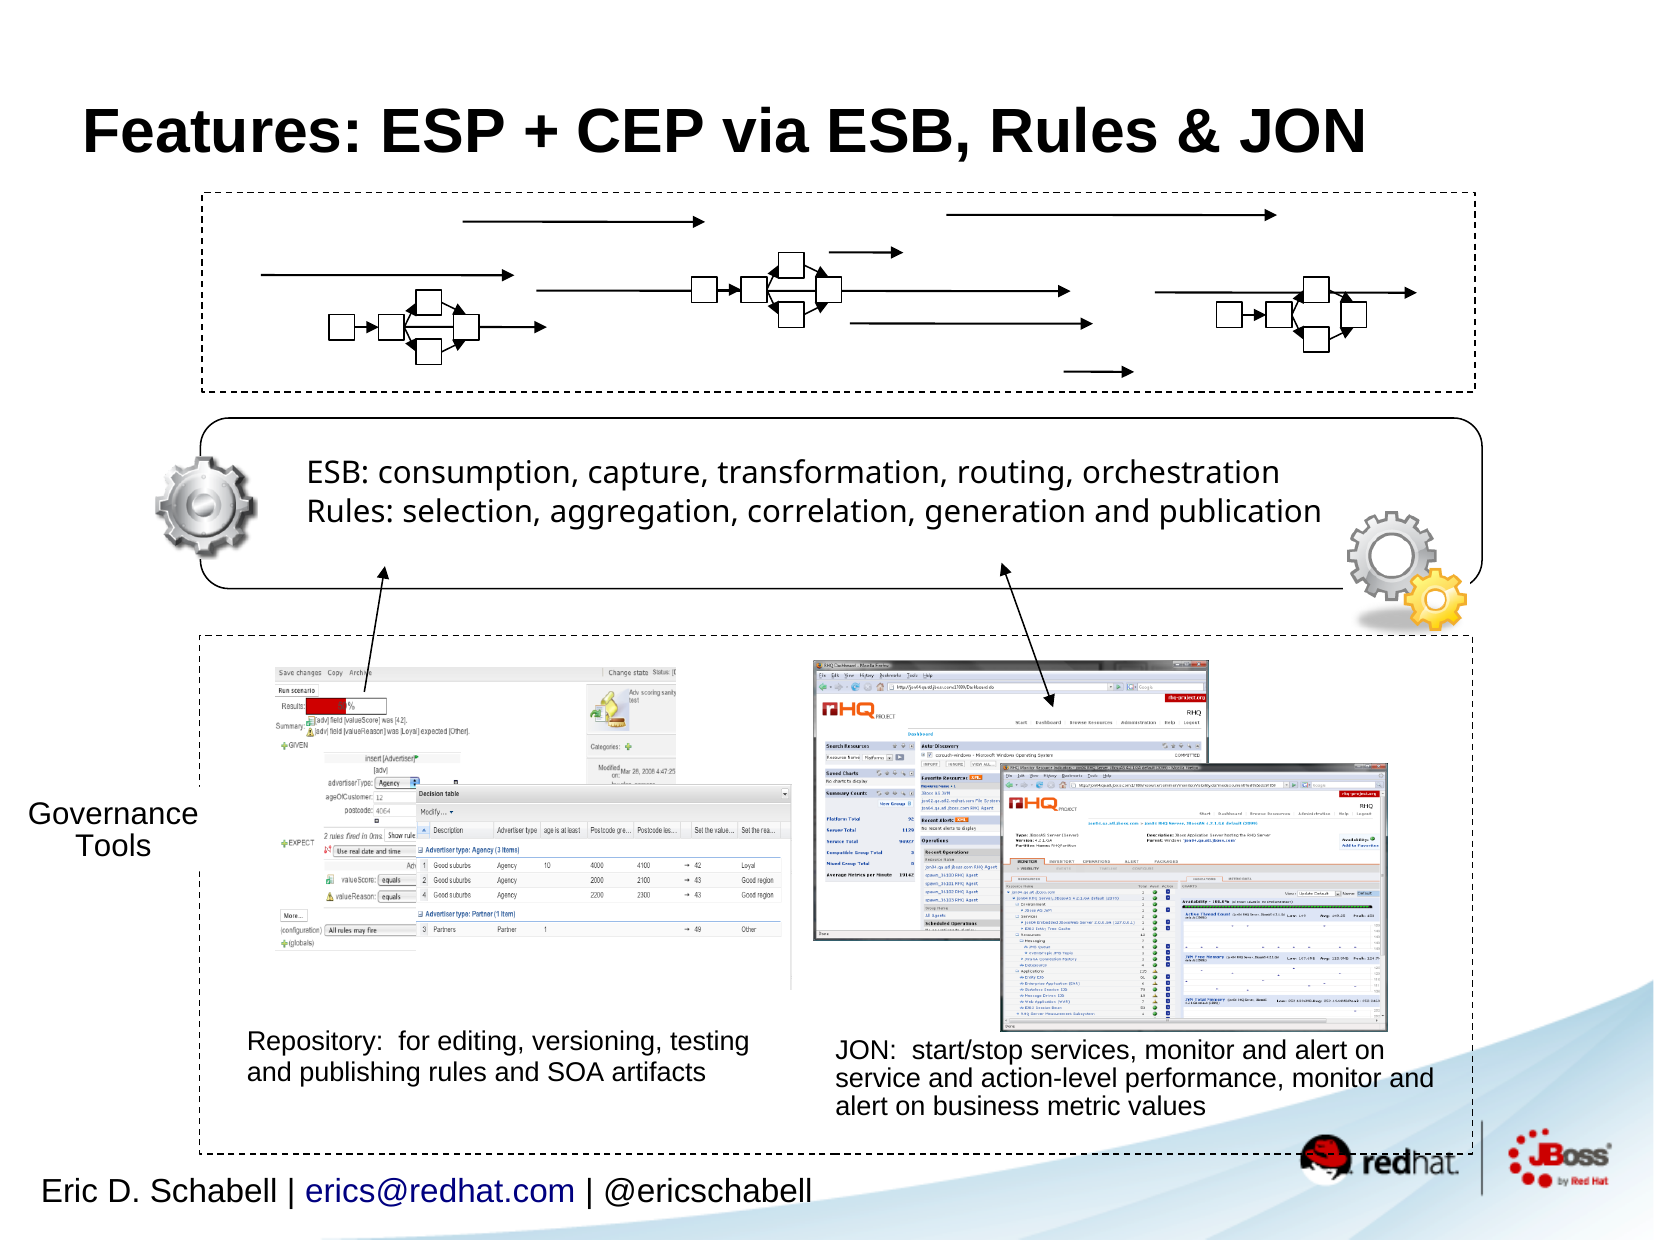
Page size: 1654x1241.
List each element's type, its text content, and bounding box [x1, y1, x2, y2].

text_box [691, 276, 717, 303]
text_box Governance Tools [11, 786, 216, 872]
text_box ESB: consumption, capture, transformation, routing, orchestration Rules: selection, aggregation, correlation, generation and publication [289, 439, 1341, 540]
text_box [1266, 302, 1292, 328]
title Features: ESP + CEP via ESB, Rules & JON [82, 37, 1571, 226]
picture [3, 0, 1654, 1240]
text_box Repository: for editing, versioning, testing and publishing rules and SOA artifacts [230, 1016, 774, 1096]
text_box [416, 289, 442, 316]
text_box [741, 276, 767, 303]
text_box [416, 339, 442, 365]
text_box [378, 314, 405, 340]
text_box [1303, 326, 1329, 353]
text_box [815, 276, 842, 303]
text_box [1303, 277, 1329, 303]
text_box [1216, 302, 1242, 328]
text_box [778, 301, 804, 328]
text_box [1340, 302, 1367, 328]
text_box [453, 314, 479, 340]
text_box JON: start/stop services, monitor and alert on service and action-level performance, monitor and alert on business metric values [818, 1028, 1494, 1130]
text_box [328, 314, 355, 340]
text_box [778, 252, 804, 278]
